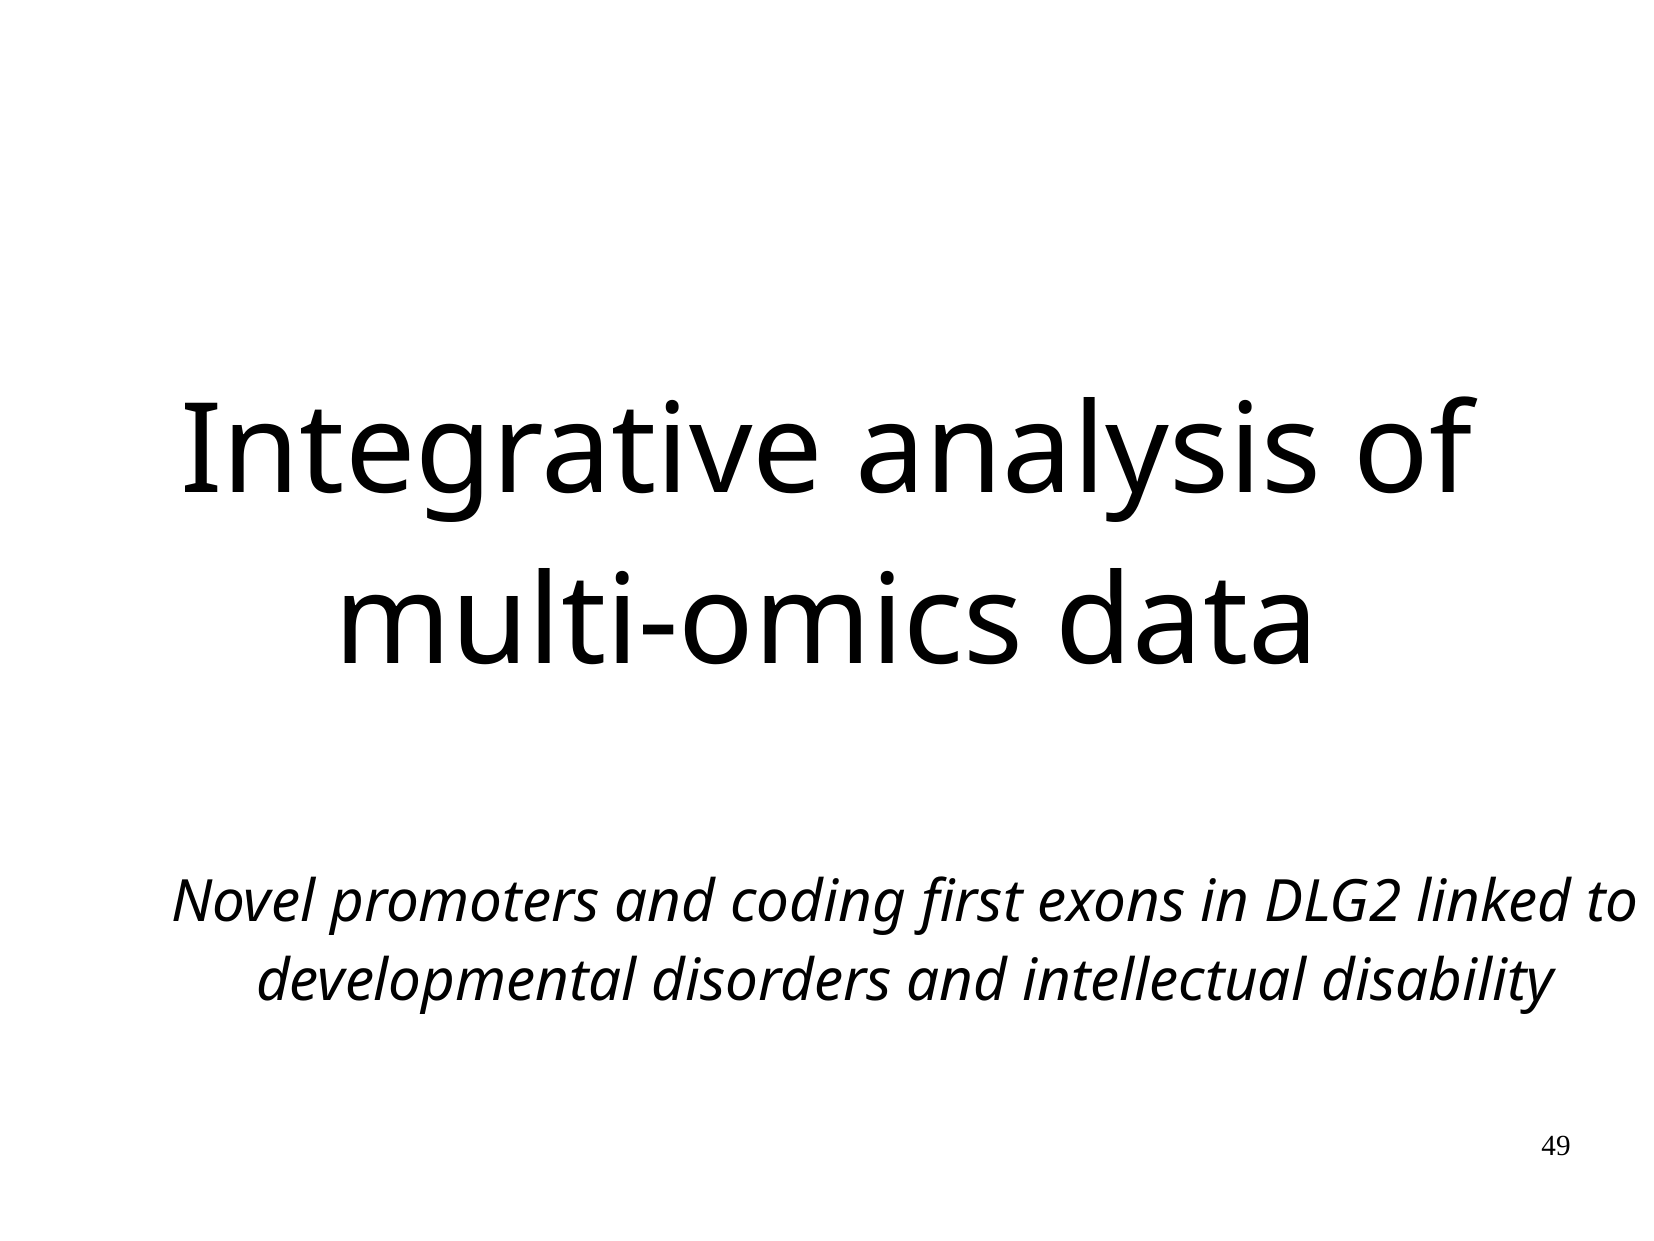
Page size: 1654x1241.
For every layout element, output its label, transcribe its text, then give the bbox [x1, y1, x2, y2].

subtitle Integrative analysis of multi-omics data [82, 49, 1571, 1010]
text_box Novel promoters and coding first exons in DLG2 linked to developmental disorders and intellectual disability [156, 851, 1500, 1009]
